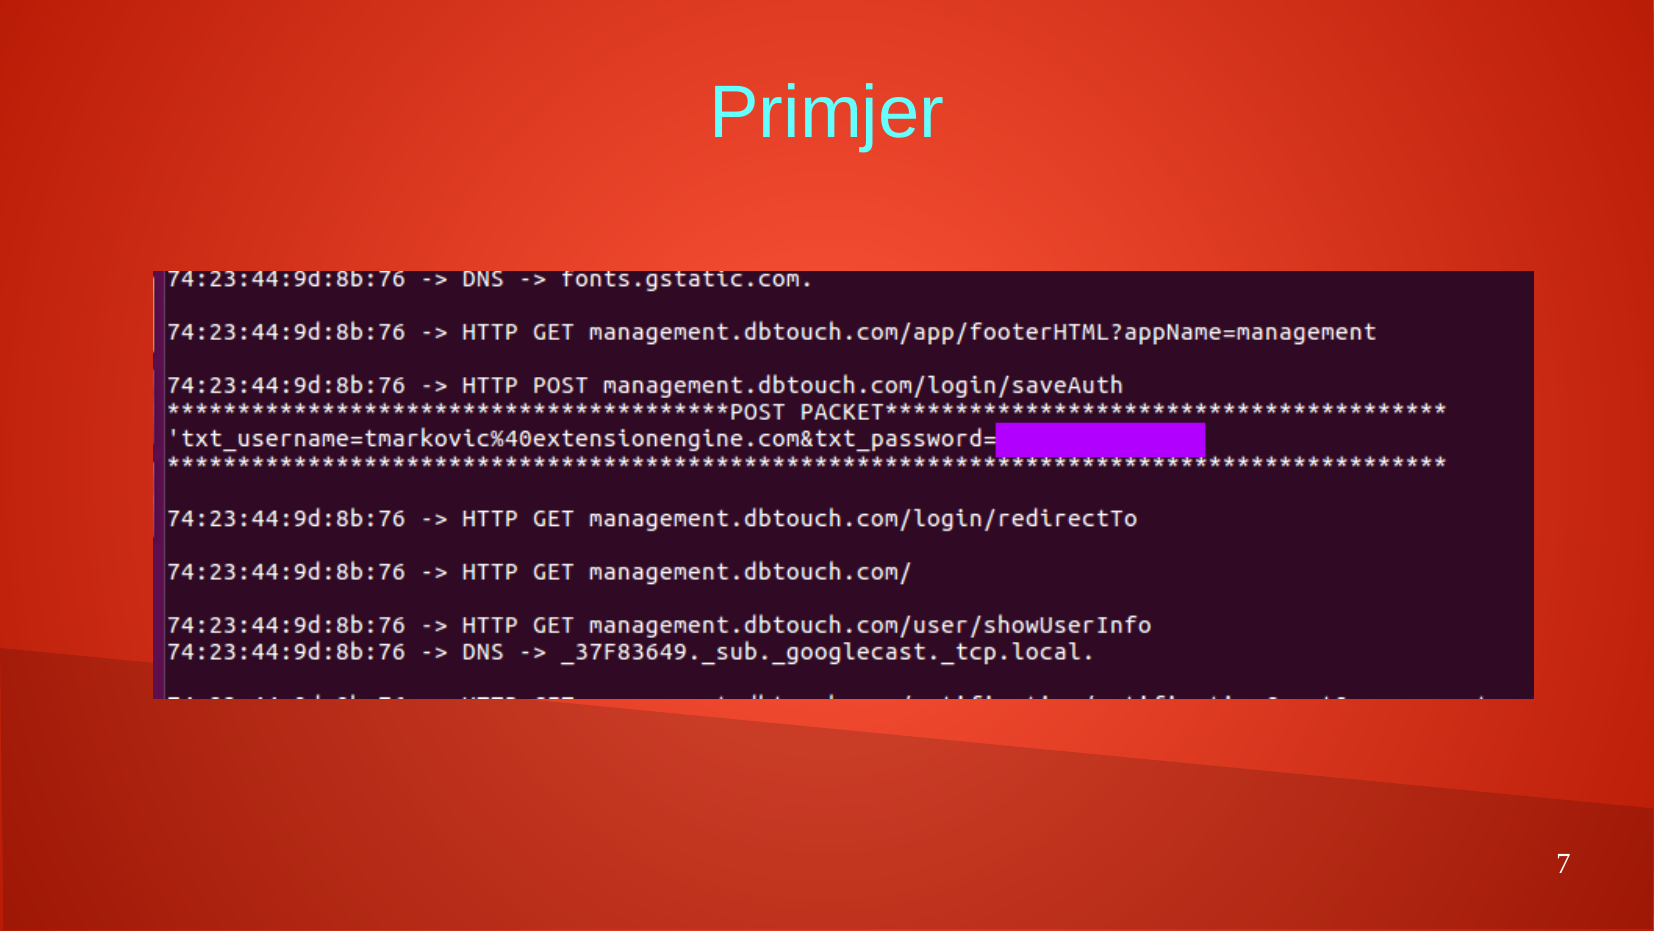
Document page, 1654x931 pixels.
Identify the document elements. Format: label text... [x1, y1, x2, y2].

picture [153, 271, 1534, 699]
title Primjer [82, 35, 1571, 189]
